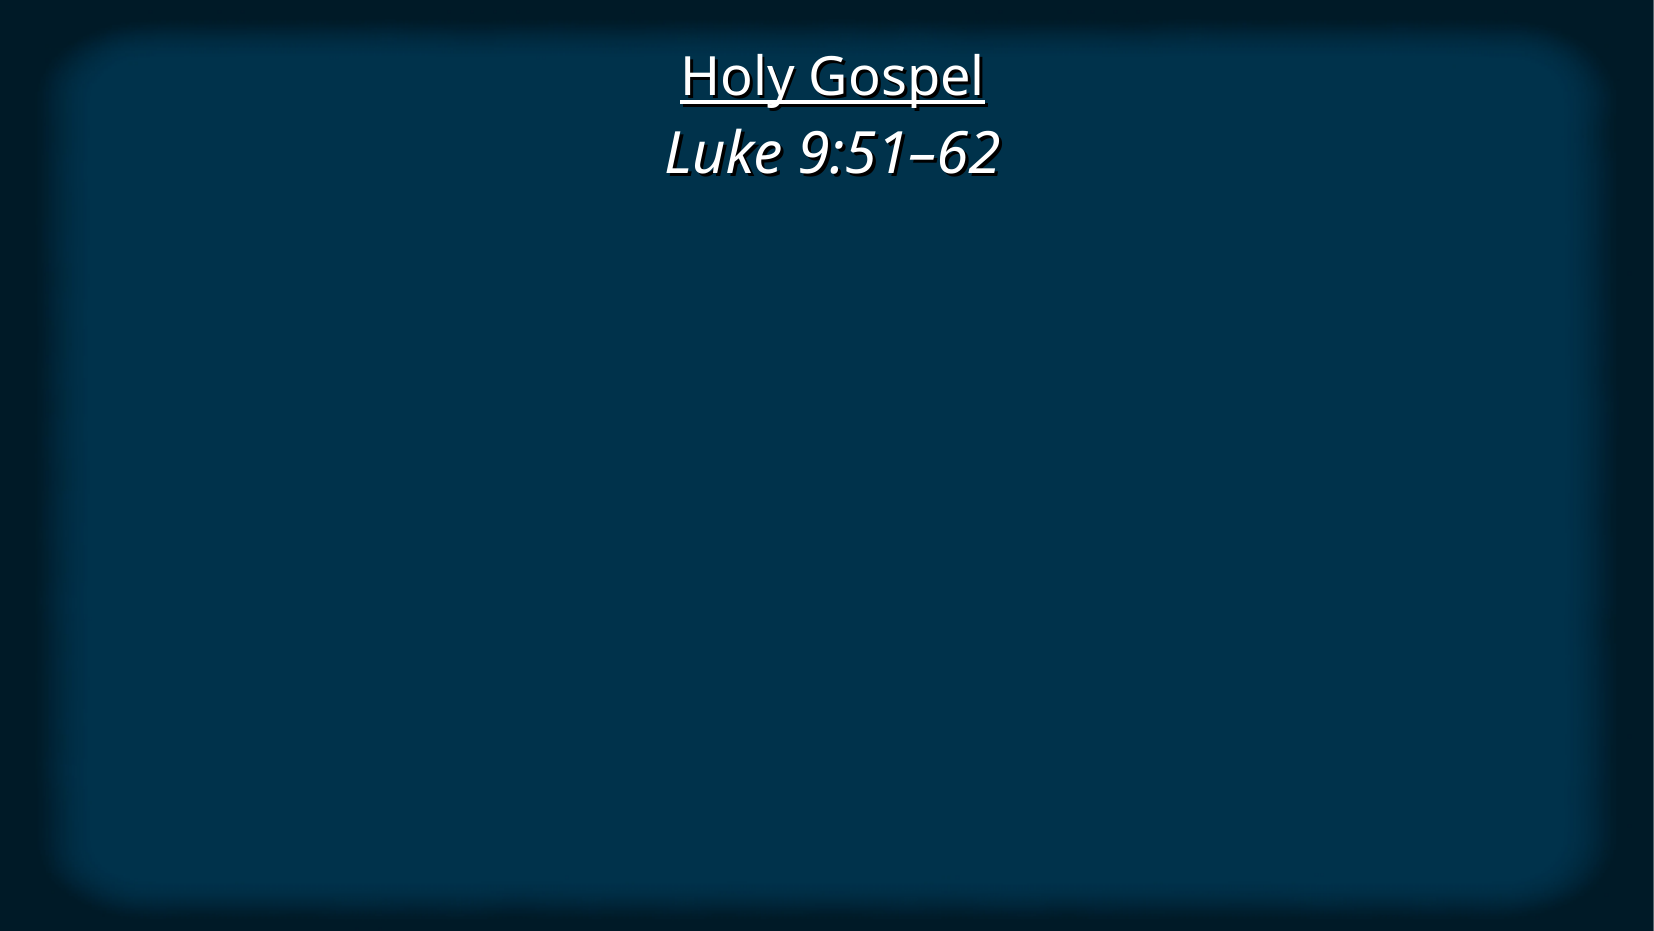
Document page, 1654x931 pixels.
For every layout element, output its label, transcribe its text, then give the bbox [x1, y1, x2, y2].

text_box Holy Gospel Luke 9:51–62 [105, 30, 1561, 194]
picture [0, 0, 1654, 931]
